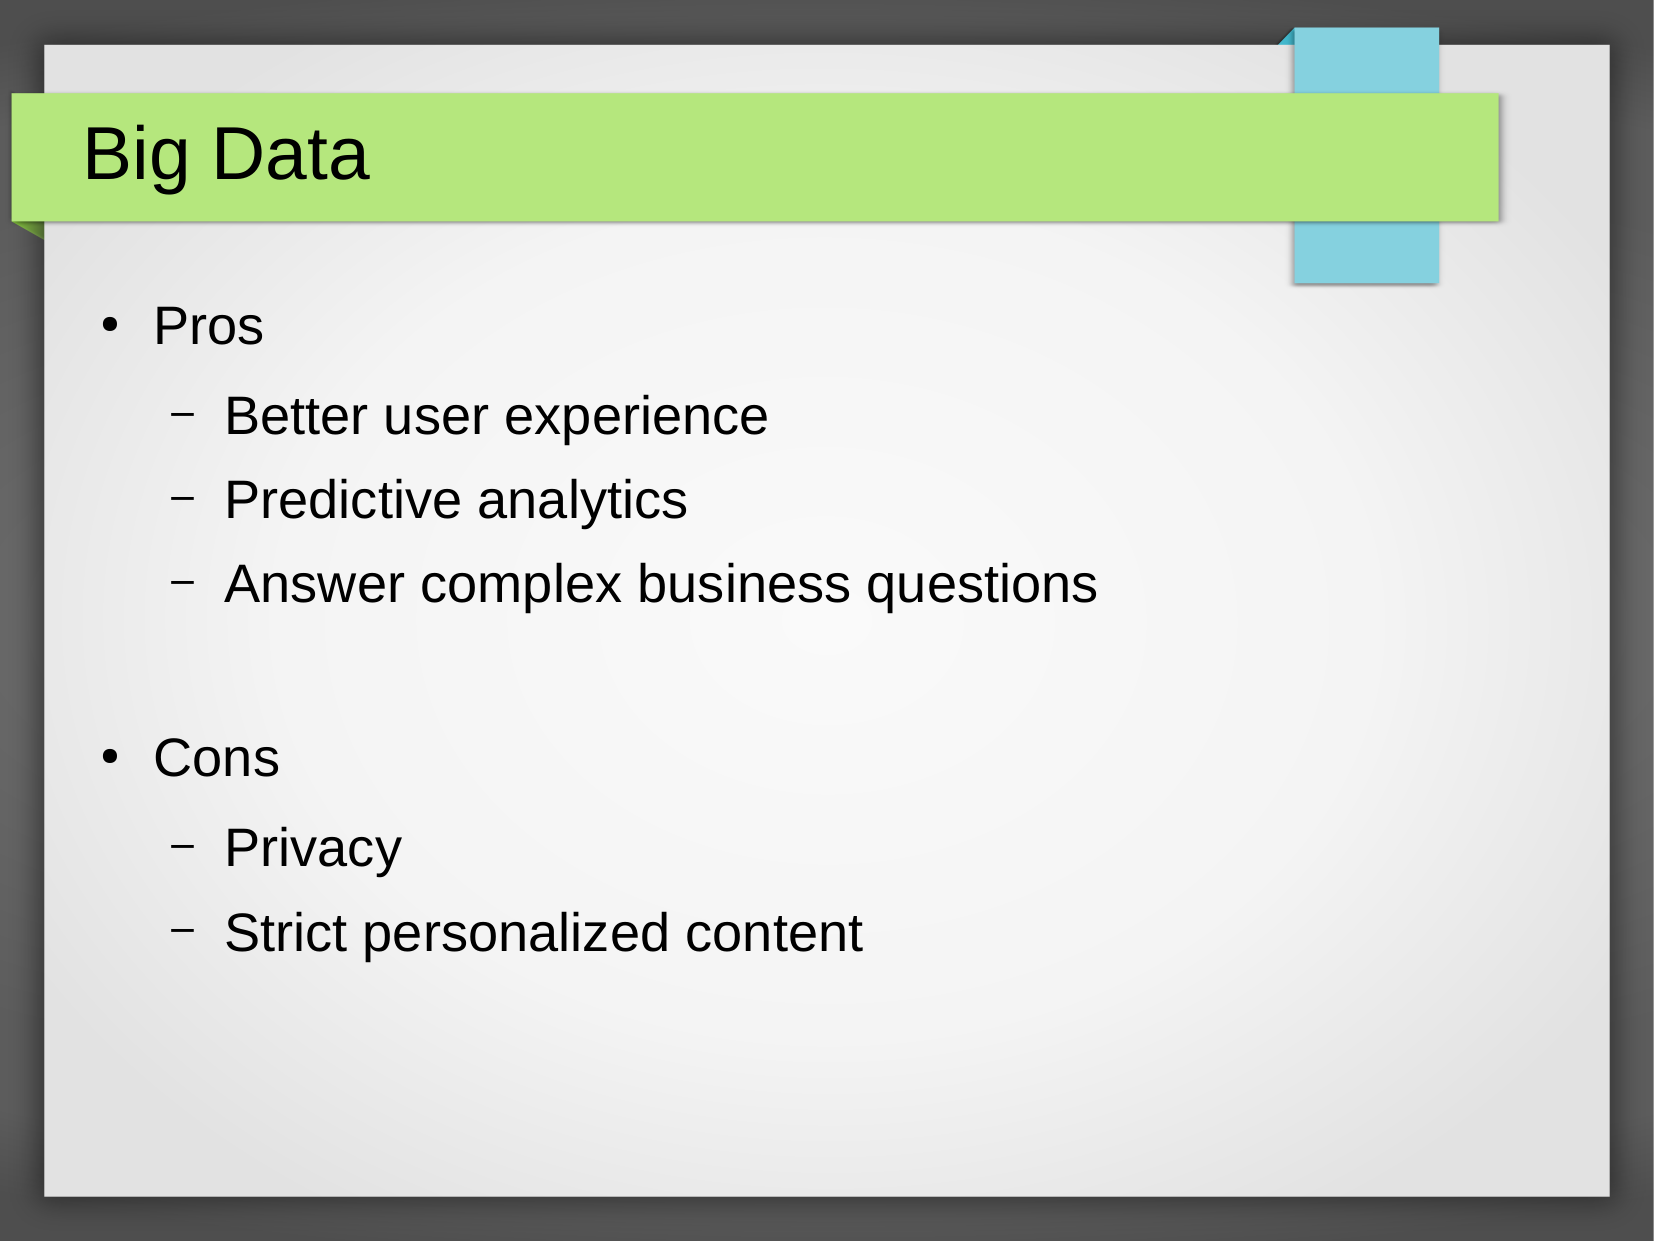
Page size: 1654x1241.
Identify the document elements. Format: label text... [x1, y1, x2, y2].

list Pros Better user experience Predictive analytics Answer complex business questions Cons Privacy Strict personalized content [82, 295, 1571, 1015]
title Big Data [82, 94, 1264, 213]
picture [0, 0, 1654, 1241]
